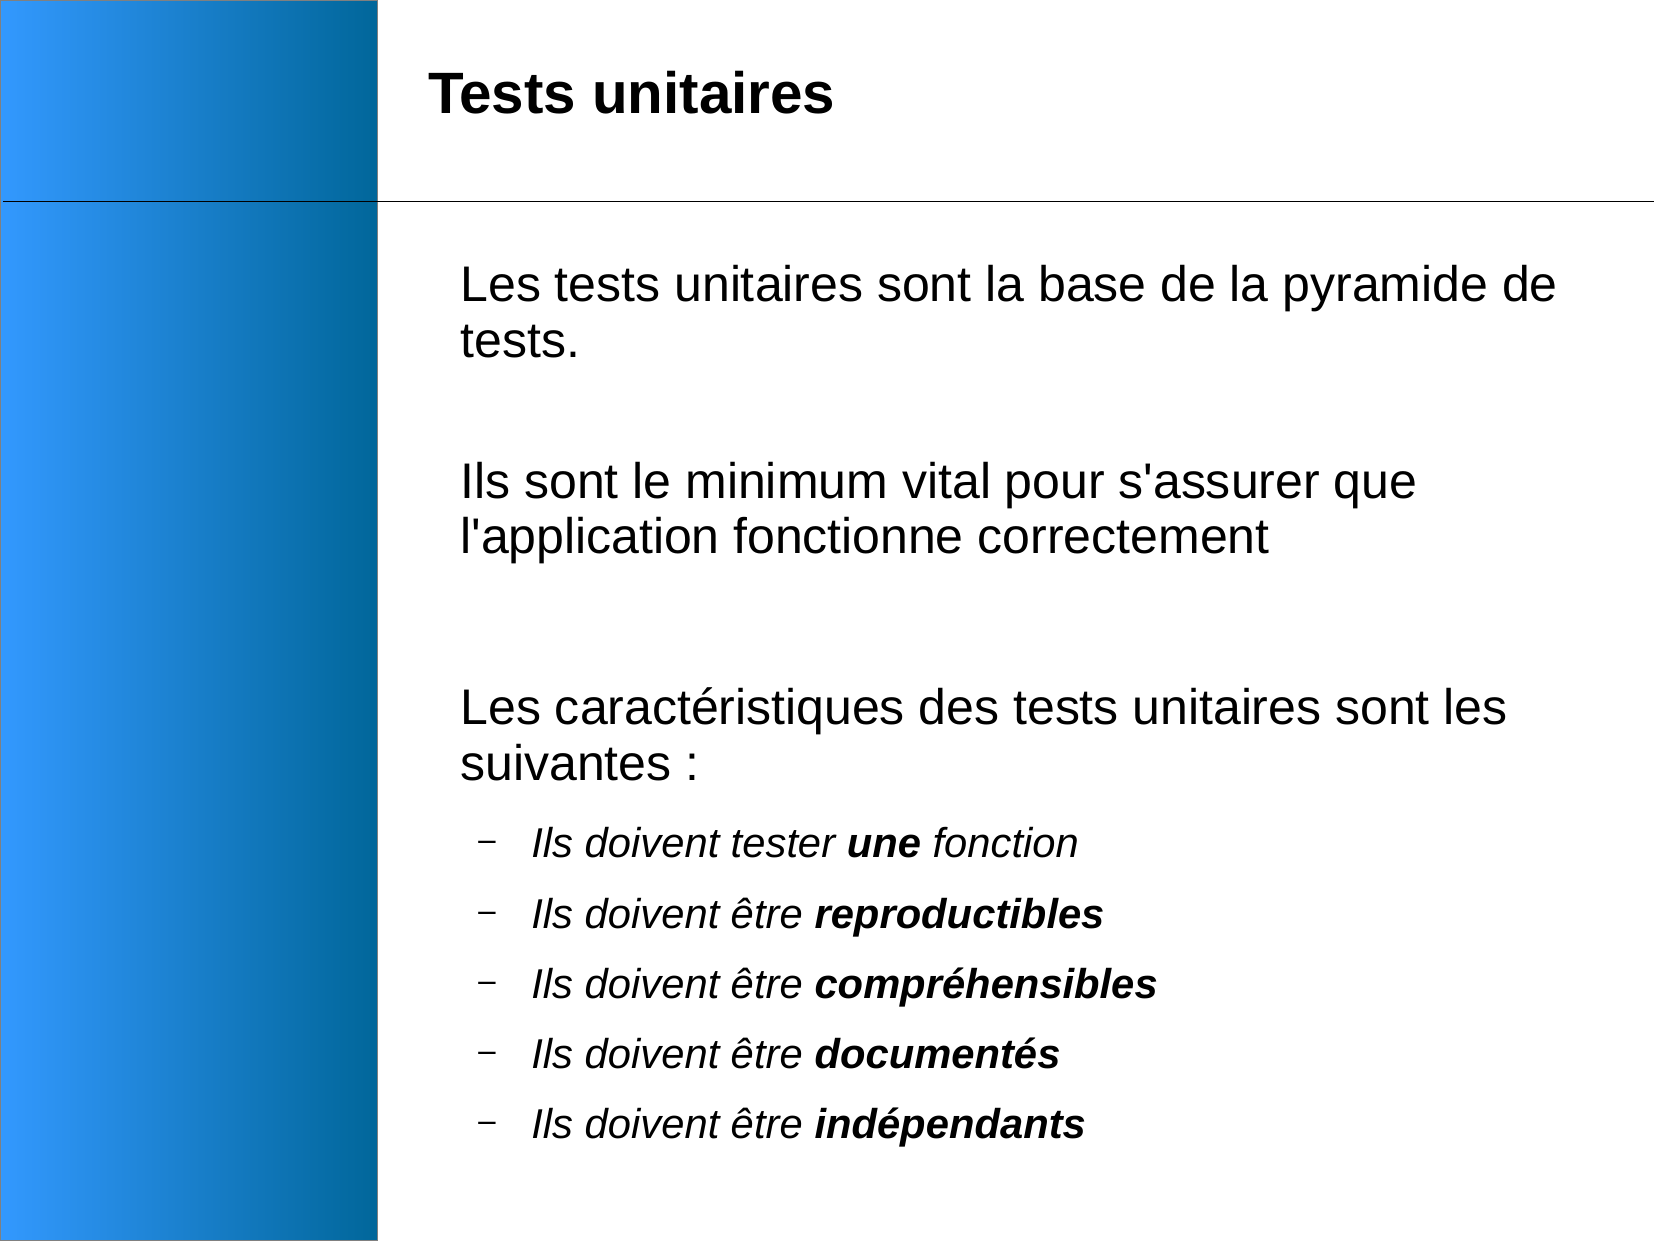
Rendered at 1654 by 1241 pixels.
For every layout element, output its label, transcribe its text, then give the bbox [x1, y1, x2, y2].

list Les tests unitaires sont la base de la pyramide de tests. Ils sont le minimum vital pour s'assurer que l'application fonctionne correctement Les caractéristiques des tests unitaires sont les suivantes : Ils doivent tester une fonction Ils doivent être reproductibles Ils doivent être compréhensibles Ils doivent être documentés Ils doivent être indépendants [389, 256, 1642, 1153]
text_box Tests unitaires [413, 52, 1371, 201]
text_box [0, 0, 378, 1241]
